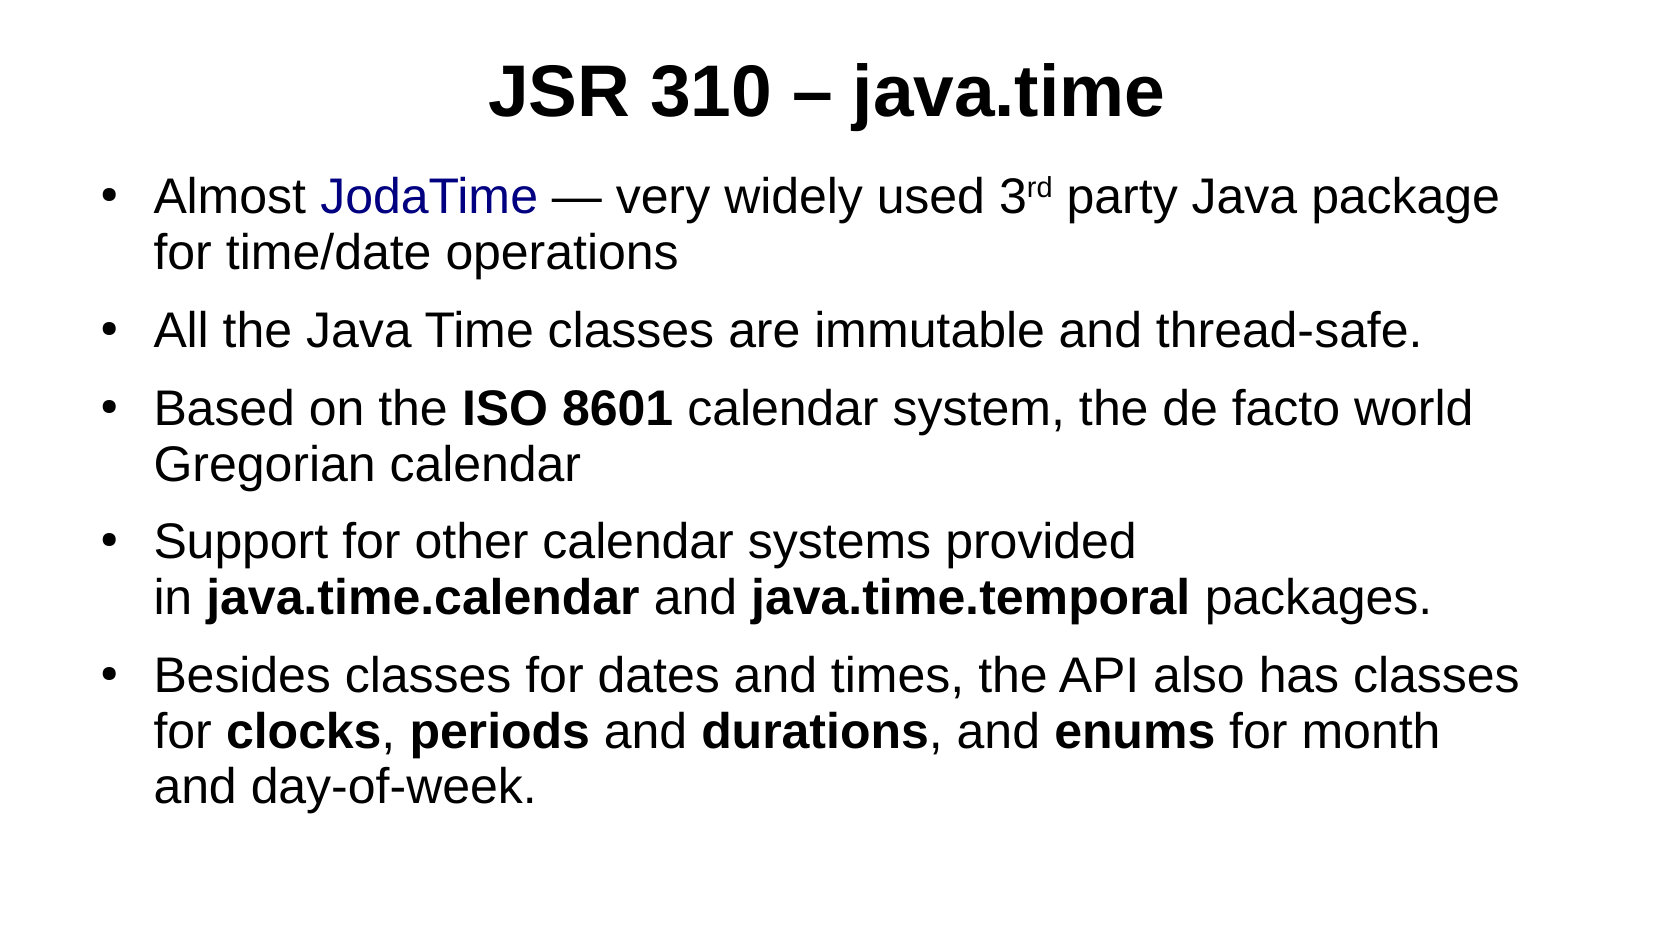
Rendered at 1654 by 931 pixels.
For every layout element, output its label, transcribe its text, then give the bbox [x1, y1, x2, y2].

list Almost JodaTime — very widely used 3rd party Java package for time/date operations All the Java Time classes are immutable and thread-safe. Based on the ISO 8601 calendar system, the de facto world Gregorian calendar Support for other calendar systems provided in java.time.calendar and java.time.temporal packages. Besides classes for dates and times, the API also has classes for clocks, periods and durations, and enums for month and day-of-week. [82, 168, 1538, 889]
title JSR 310 – java.time [82, 37, 1571, 147]
